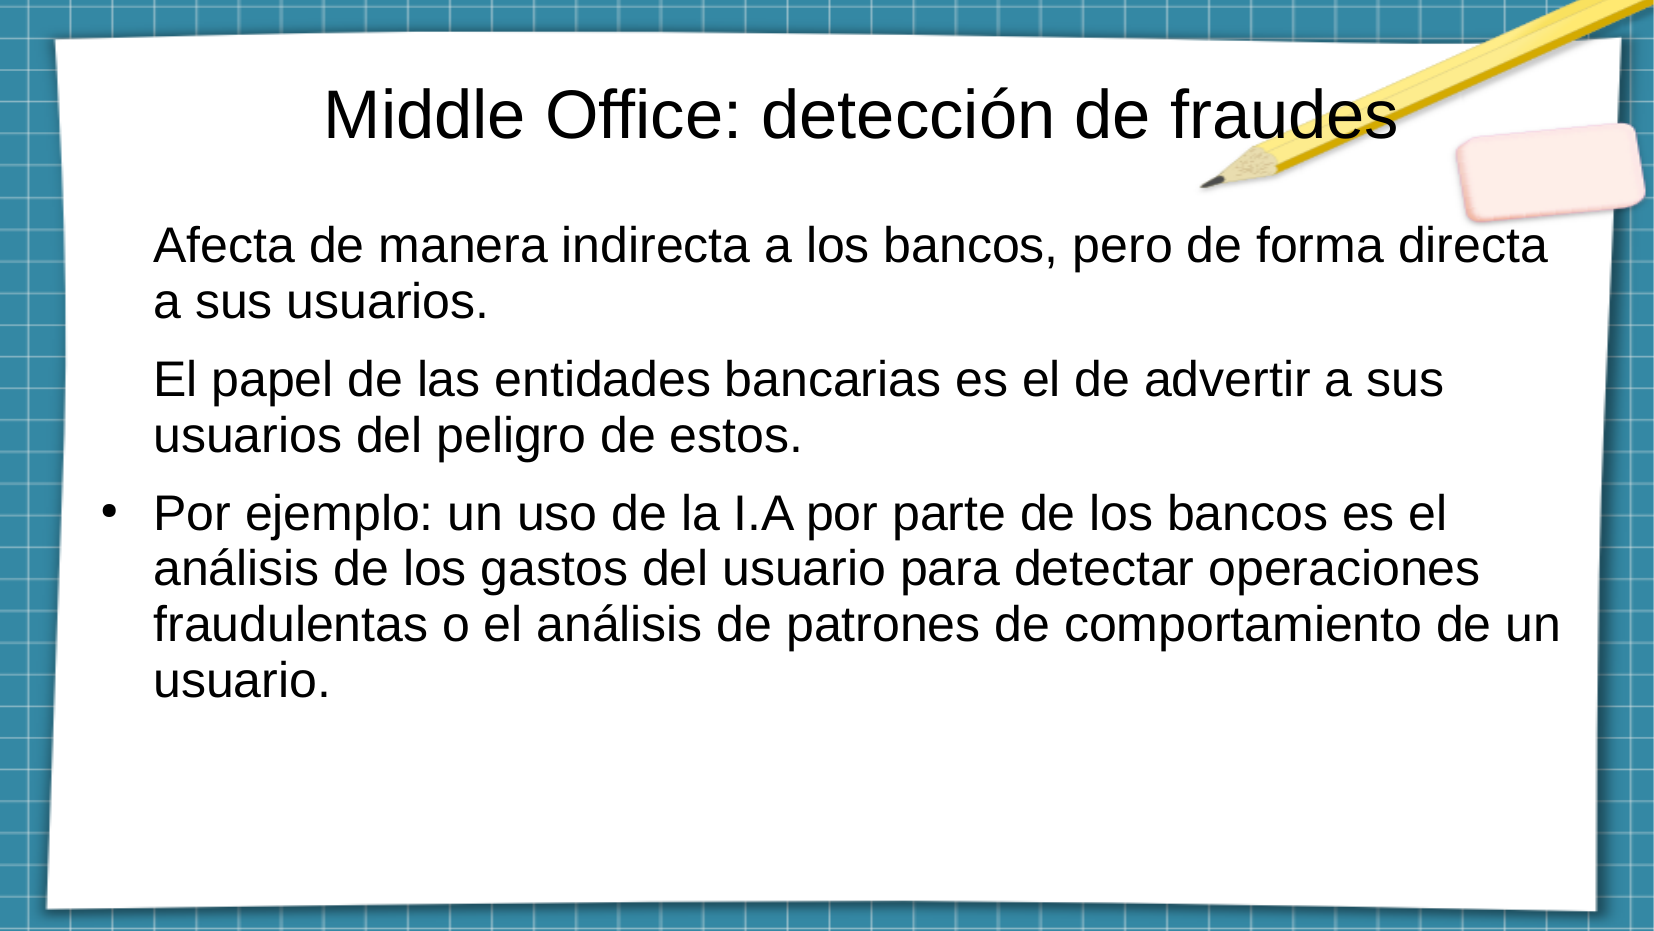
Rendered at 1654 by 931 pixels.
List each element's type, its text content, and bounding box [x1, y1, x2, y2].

list Afecta de manera indirecta a los bancos, pero de forma directa a sus usuarios. El papel de las entidades bancarias es el de advertir a sus usuarios del peligro de estos. Por ejemplo: un uso de la I.A por parte de los bancos es el análisis de los gastos del usuario para detectar operaciones fraudulentas o el análisis de patrones de comportamiento de un usuario. [82, 217, 1571, 758]
picture [0, 0, 1654, 931]
title Middle Office: detección de fraudes [82, 37, 1571, 193]
